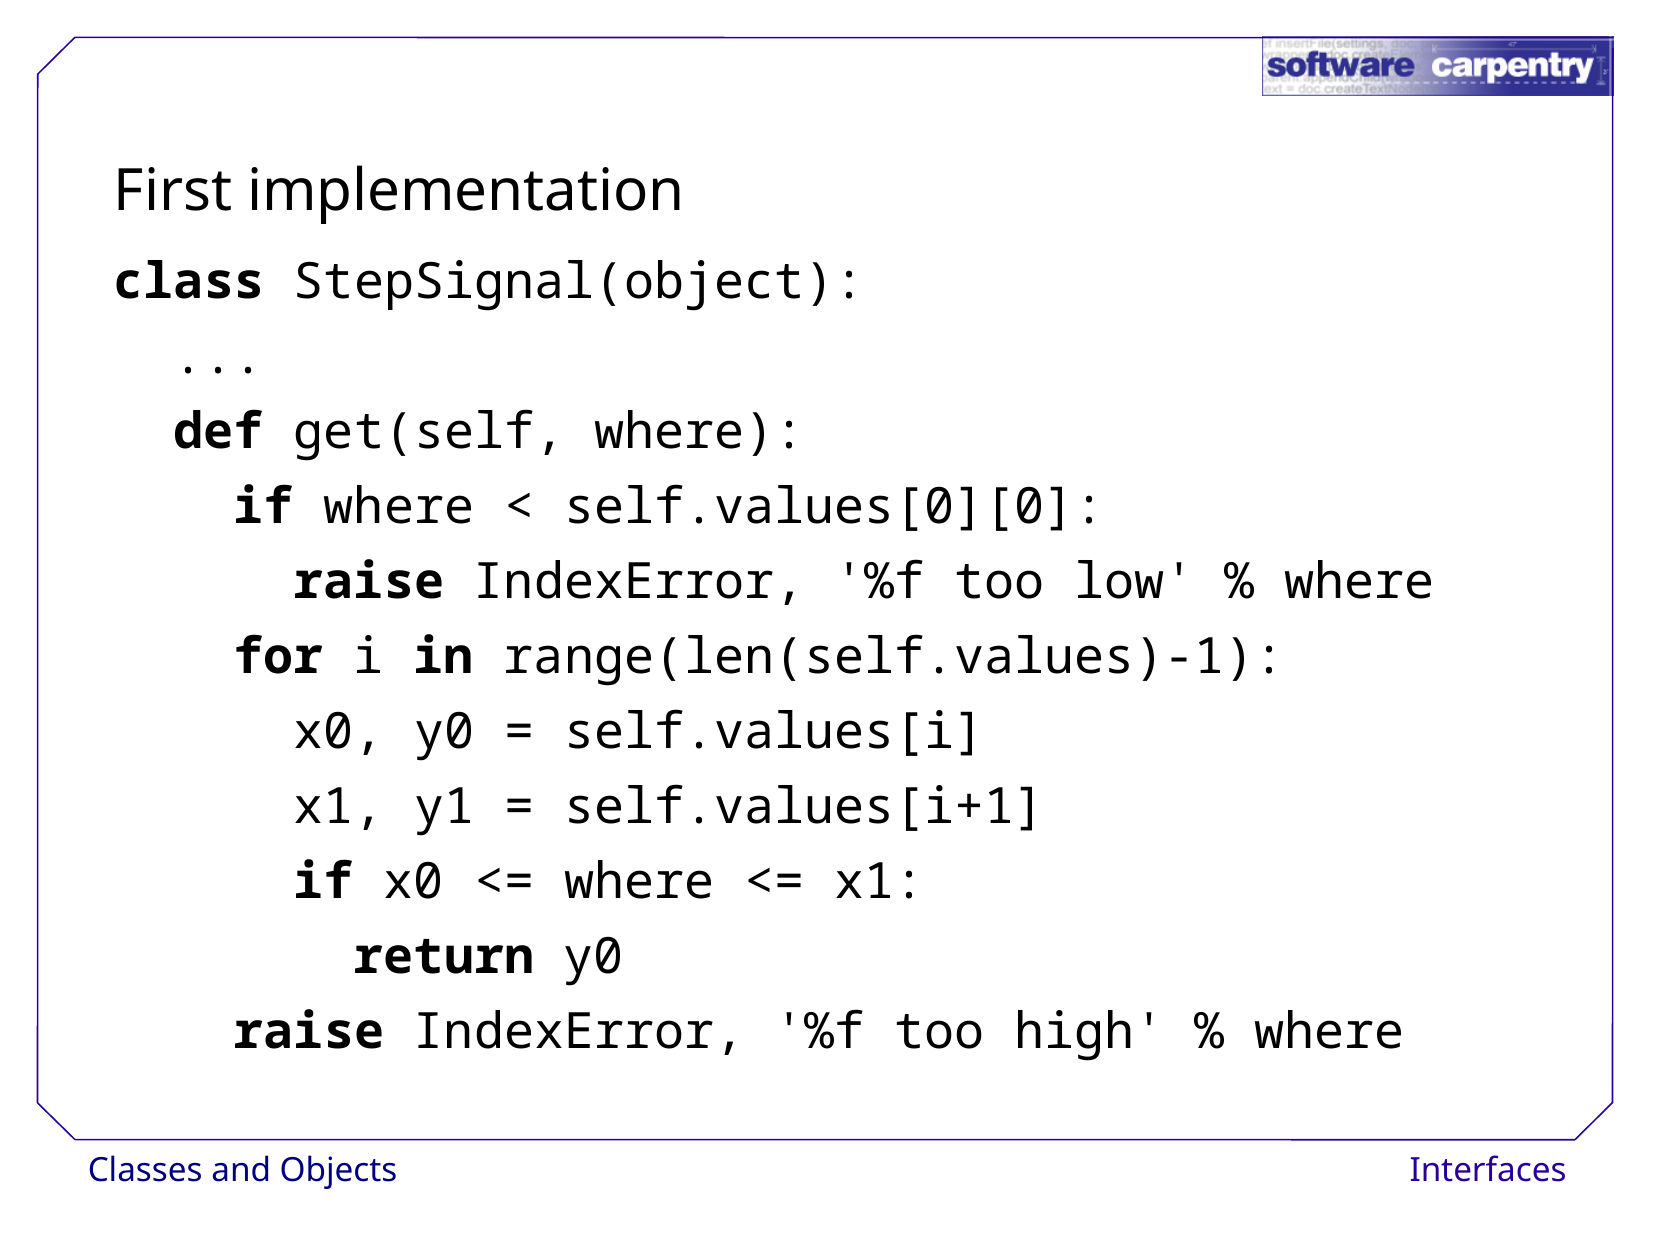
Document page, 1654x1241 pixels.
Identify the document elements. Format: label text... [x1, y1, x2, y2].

text_box First implementation [99, 109, 1517, 225]
text_box class StepSignal(object): ... def get(self, where): if where < self.values[0][0]: raise IndexError, '%f too low' % where for i in range(len(self.values)-1): x0, y0 = self.values[i] x1, y1 = self.values[i+1] if x0 <= where <= x1: return y0 raise IndexError, '%f too high' % where [99, 225, 1517, 1067]
picture [1262, 36, 1614, 96]
